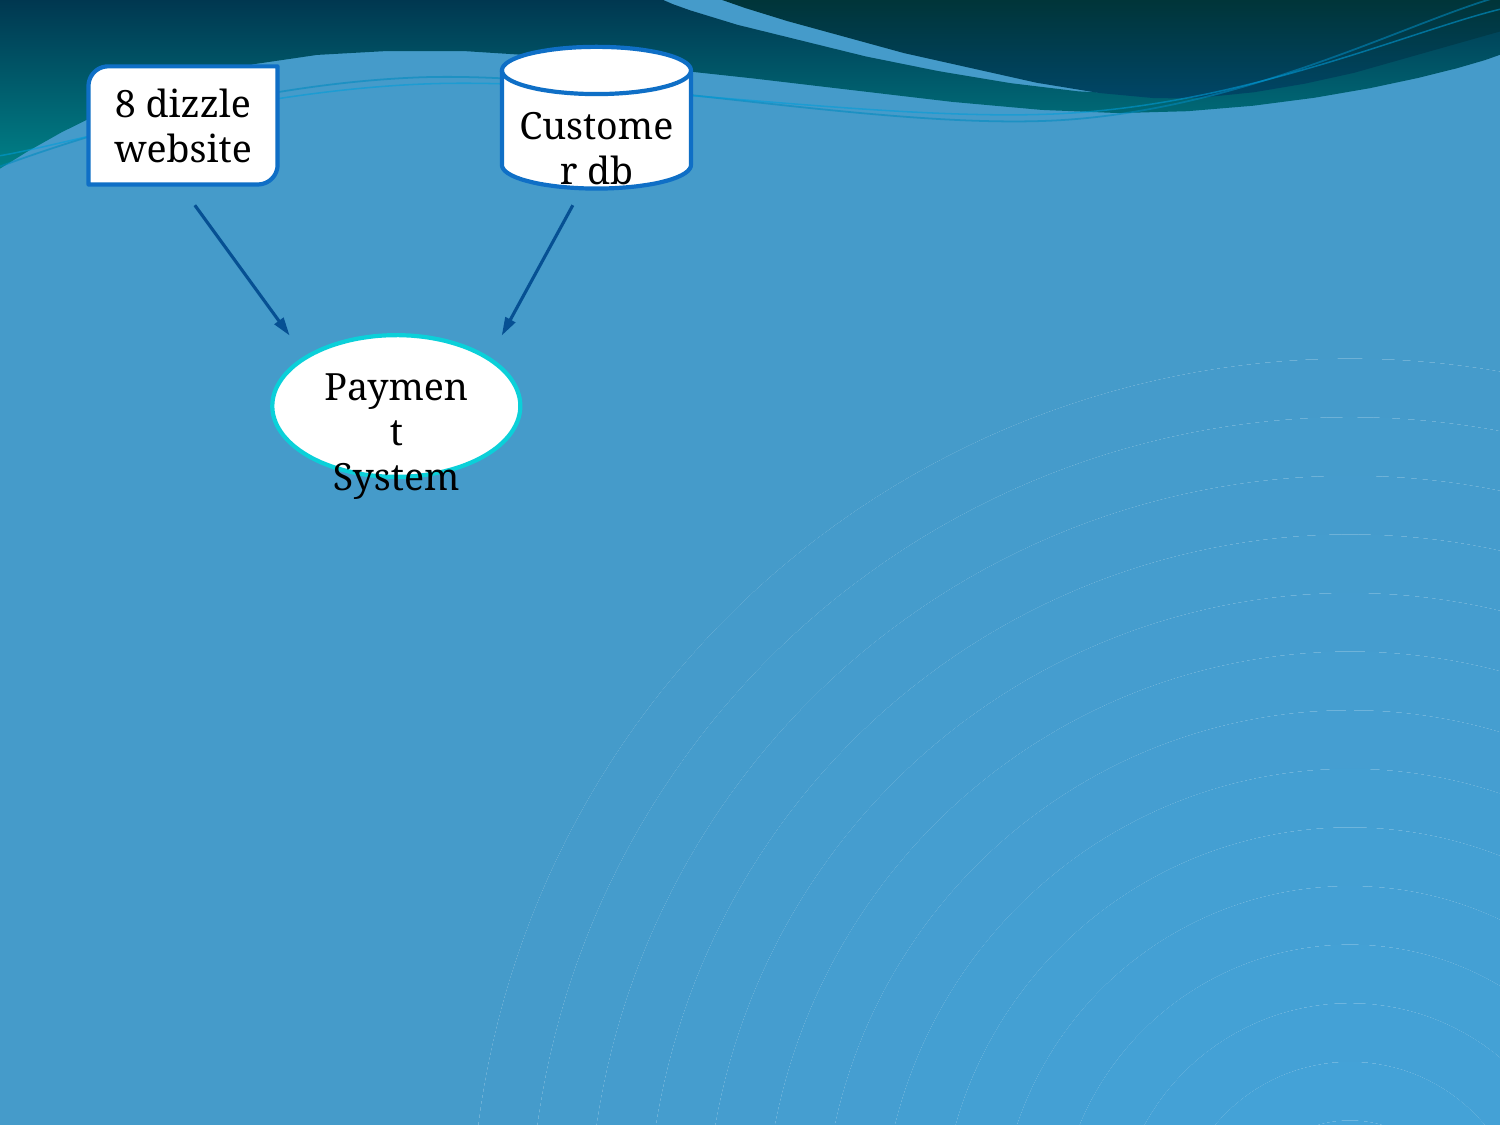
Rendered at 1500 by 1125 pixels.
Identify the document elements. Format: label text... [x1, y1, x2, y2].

text_box Customer db [501, 46, 692, 189]
picture [65, 138, 80, 143]
text_box 8 dizzle website [88, 66, 278, 185]
text_box Payment System [272, 335, 521, 477]
